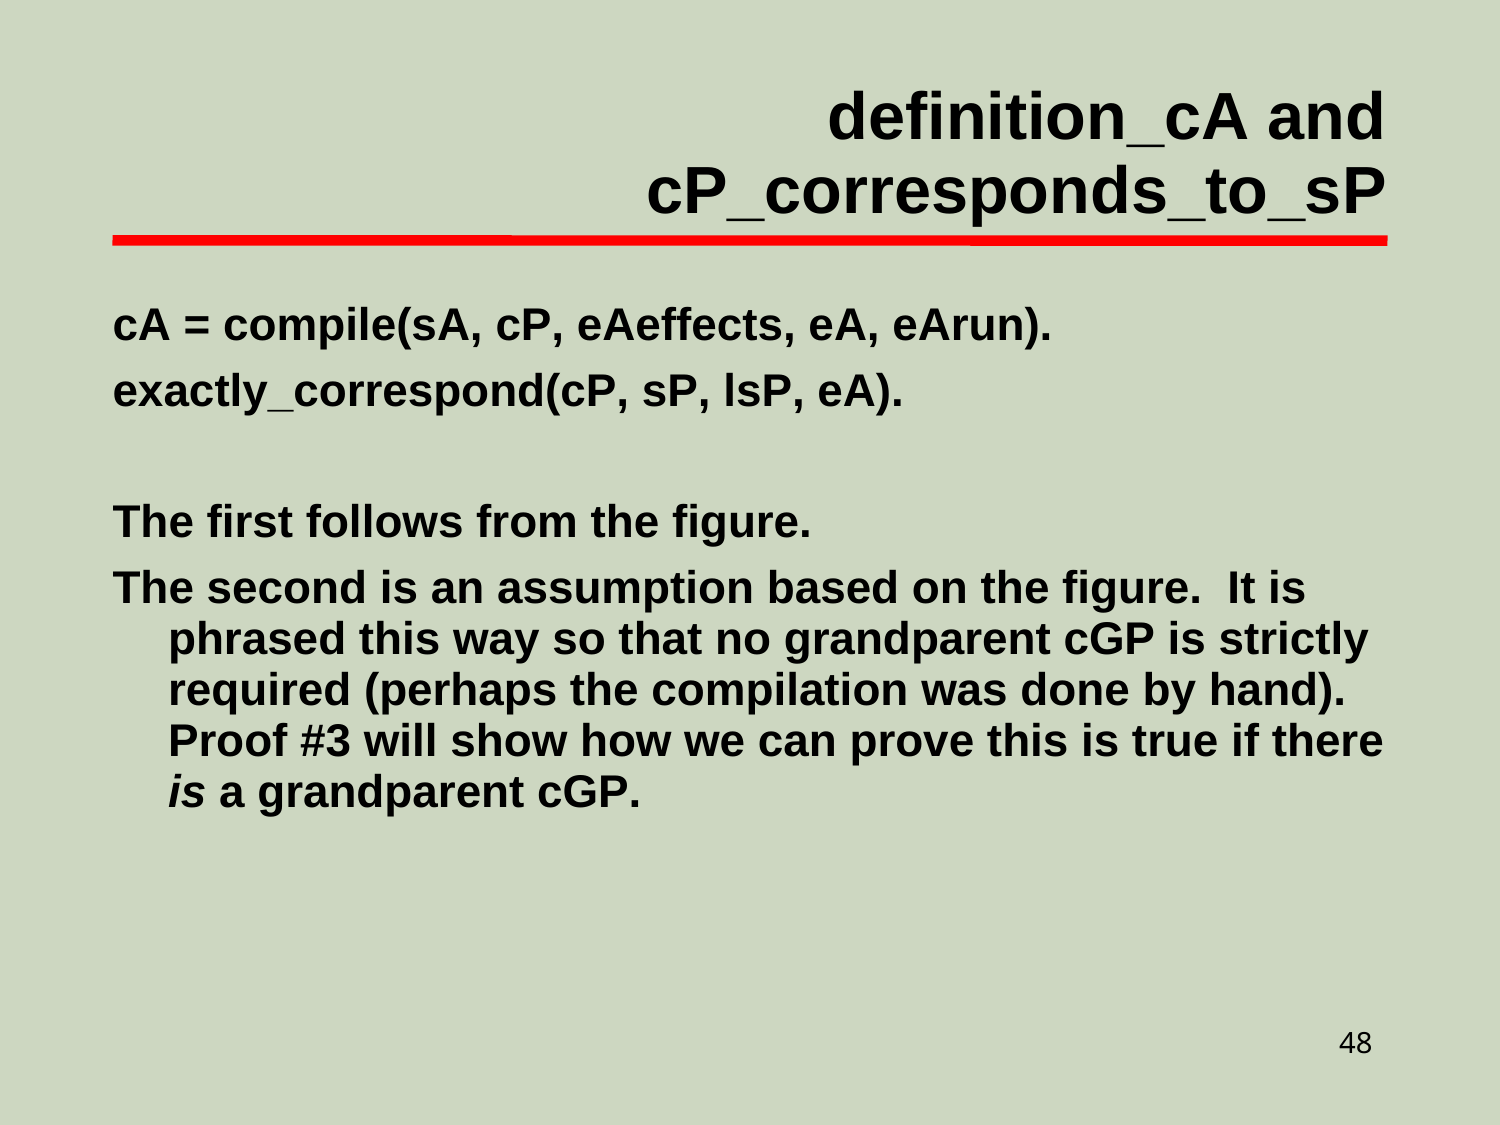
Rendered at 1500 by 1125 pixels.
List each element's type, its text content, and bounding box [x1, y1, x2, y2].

title definition_cA and cP_corresponds_to_sP [124, 80, 1387, 229]
list cA = compile(sA, cP, eAeffects, eA, eArun). exactly_correspond(cP, sP, lsP, eA). The first follows from the figure. The second is an assumption based on the figure. It is phrased this way so that no grandparent cGP is strictly required (perhaps the compilation was done by hand). Proof #3 will show how we can prove this is true if there is a grandparent cGP. [112, 299, 1387, 1099]
